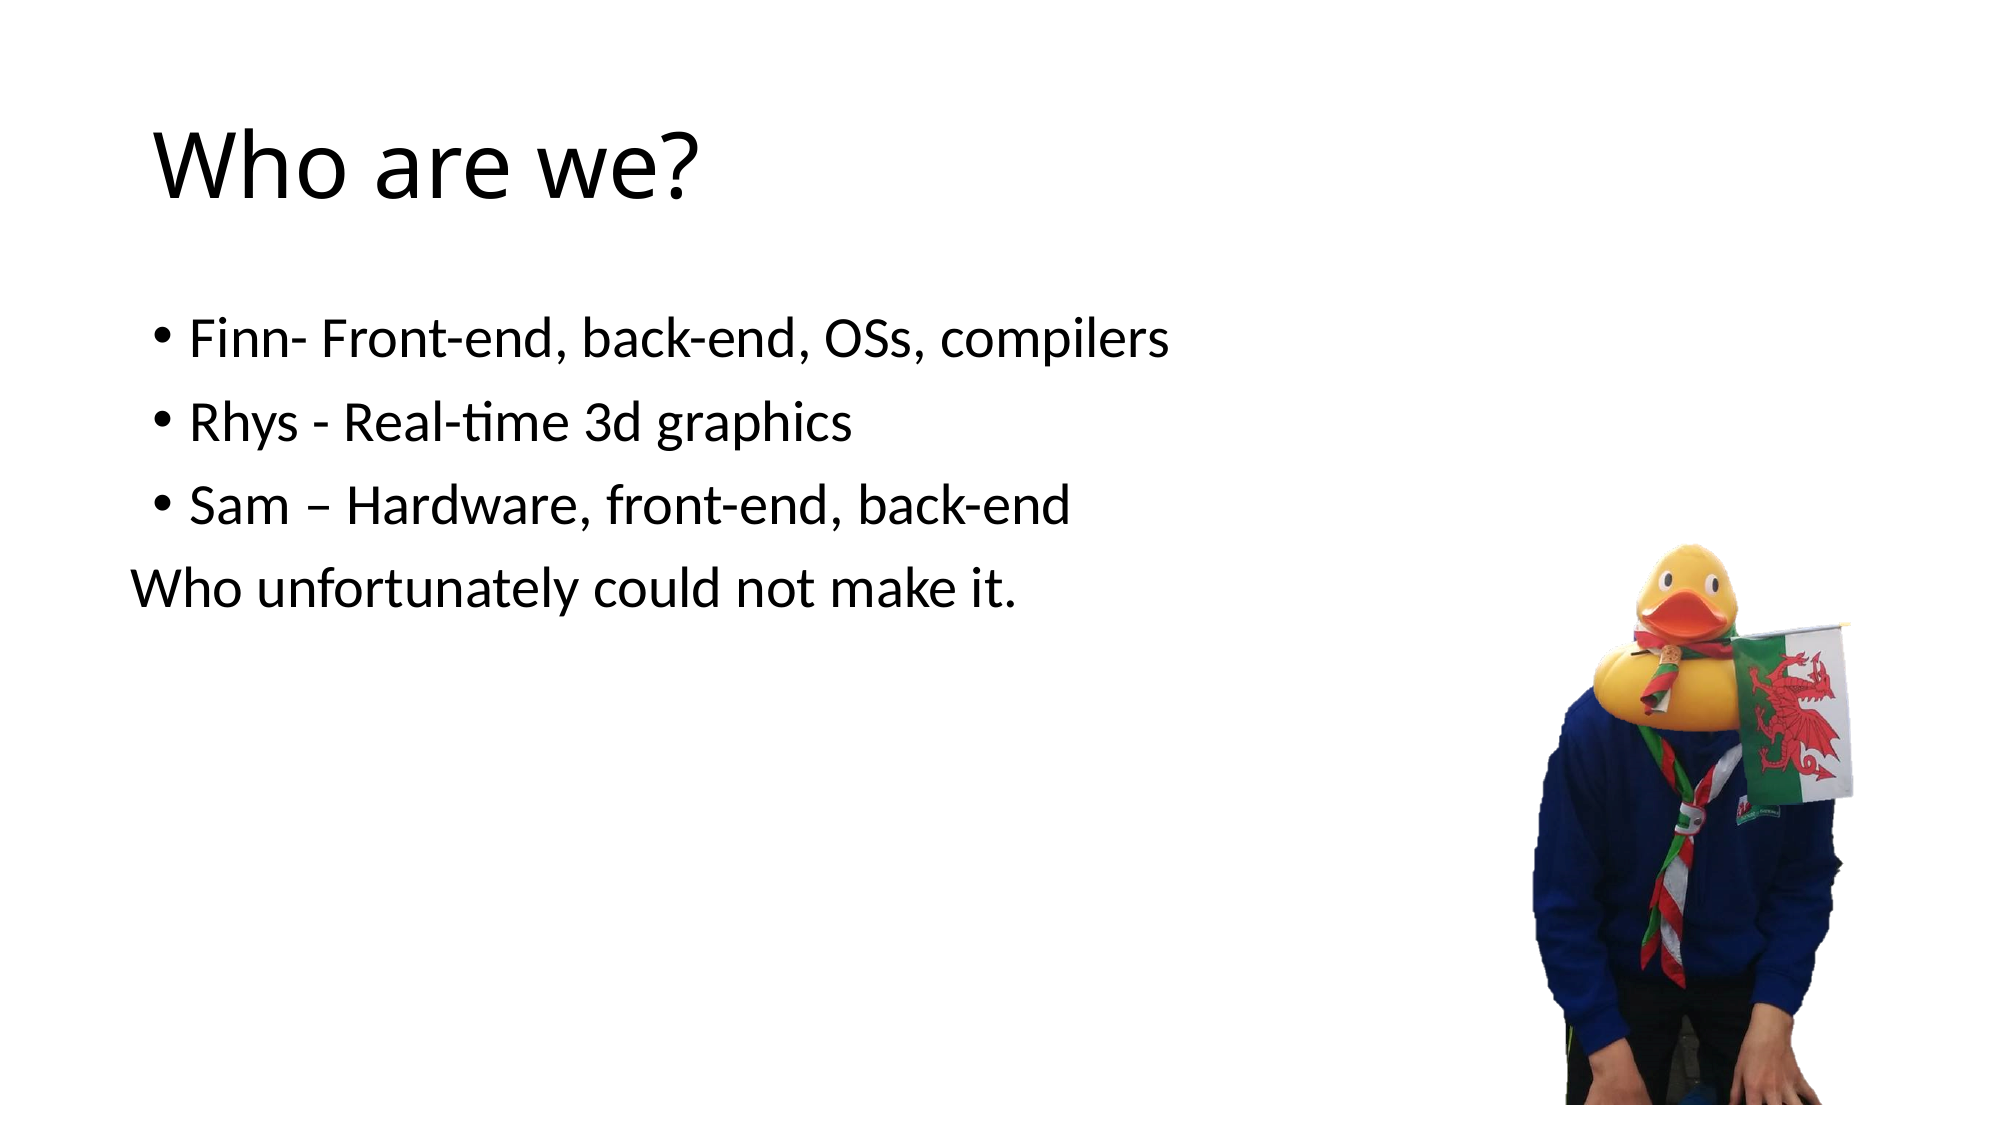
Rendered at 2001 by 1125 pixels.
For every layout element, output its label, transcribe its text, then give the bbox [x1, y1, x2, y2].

picture [1522, 365, 1863, 1105]
text_box Who unfortunately could not make it. [115, 541, 1100, 627]
list Finn- Front-end, back-end, OSs, compilers Rhys - Real-time 3d graphics Sam – Hardware, front-end, back-end [137, 299, 1863, 1014]
title Who are we? [137, 59, 1863, 278]
